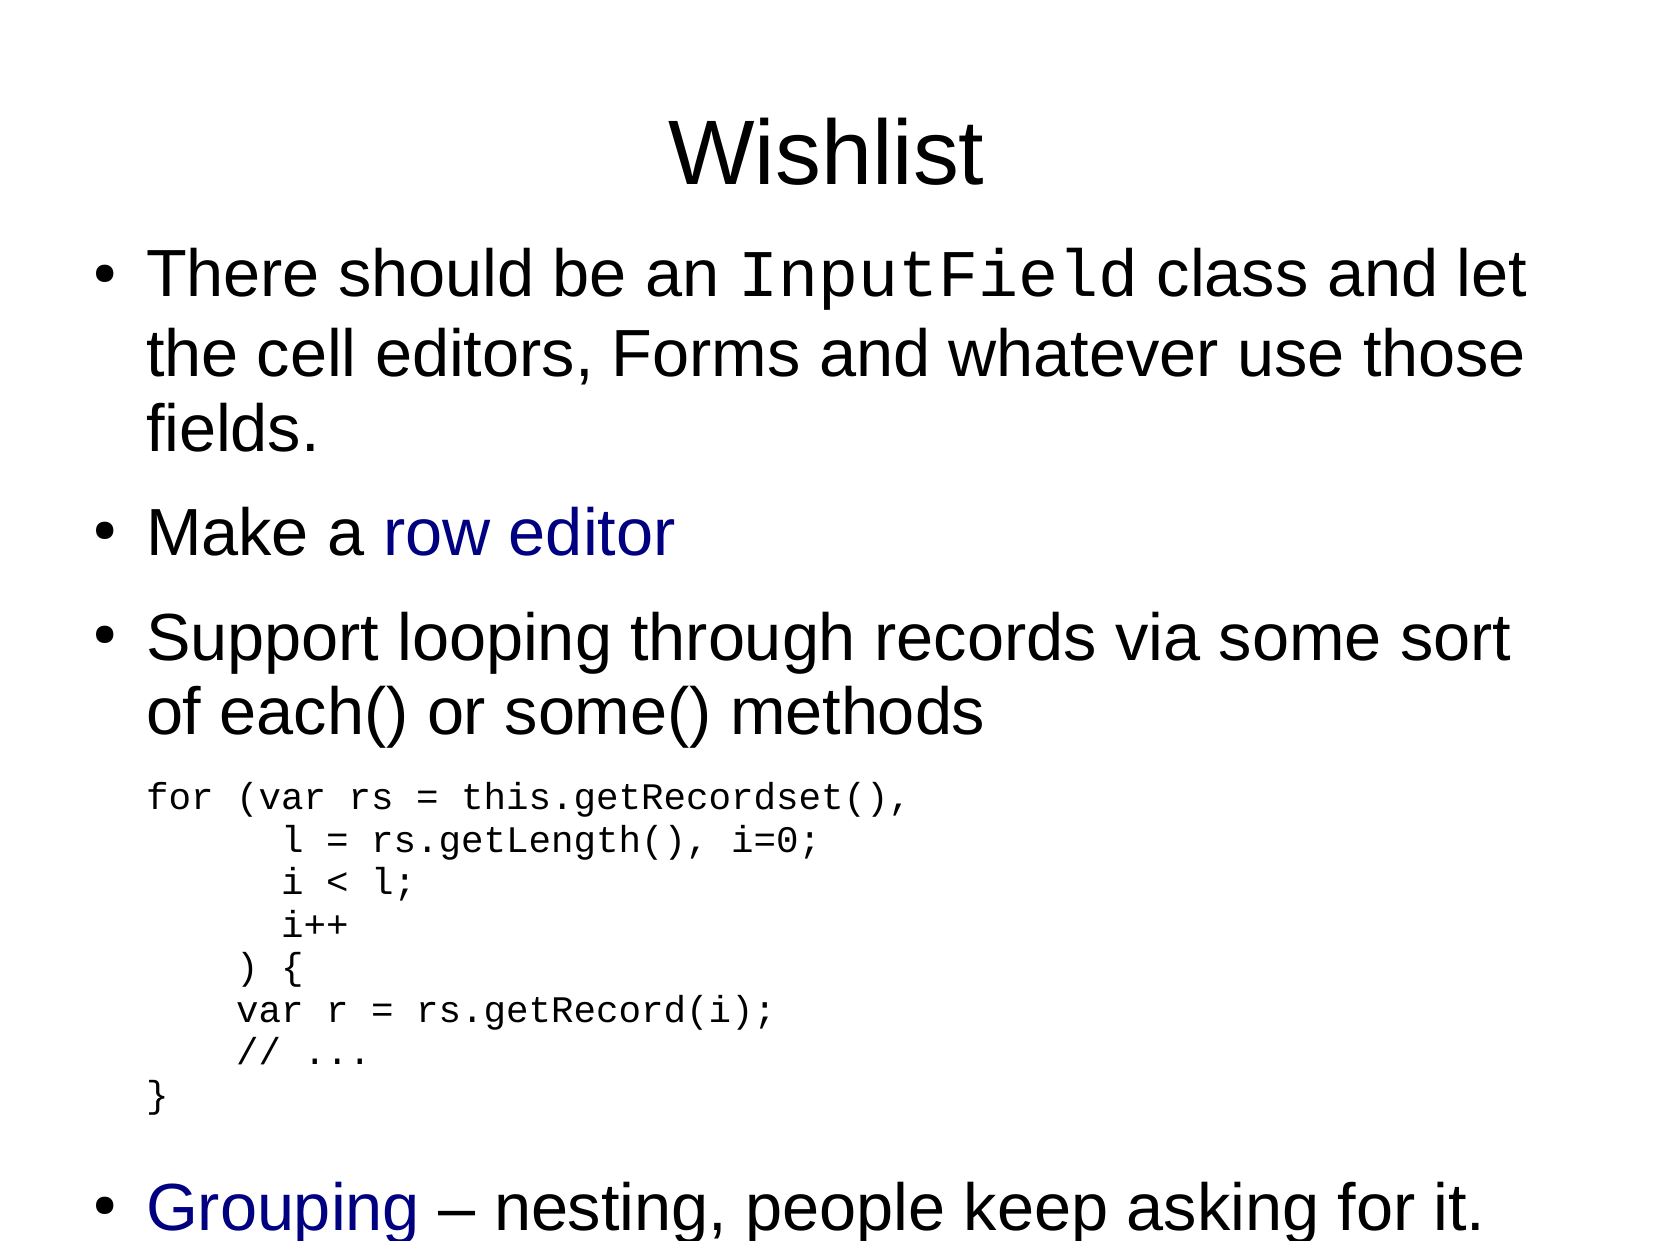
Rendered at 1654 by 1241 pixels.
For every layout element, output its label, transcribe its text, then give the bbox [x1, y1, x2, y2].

list There should be an InputField class and let the cell editors, Forms and whatever use those fields. Make a row editor Support looping through records via some sort of each() or some() methods for (var rs = this.getRecordset(), l = rs.getLength(), i=0; i < l; i++ ) { var r = rs.getRecord(i); // ... } Grouping – nesting, people keep asking for it. [75, 235, 1564, 1221]
title Wishlist [82, 56, 1571, 250]
